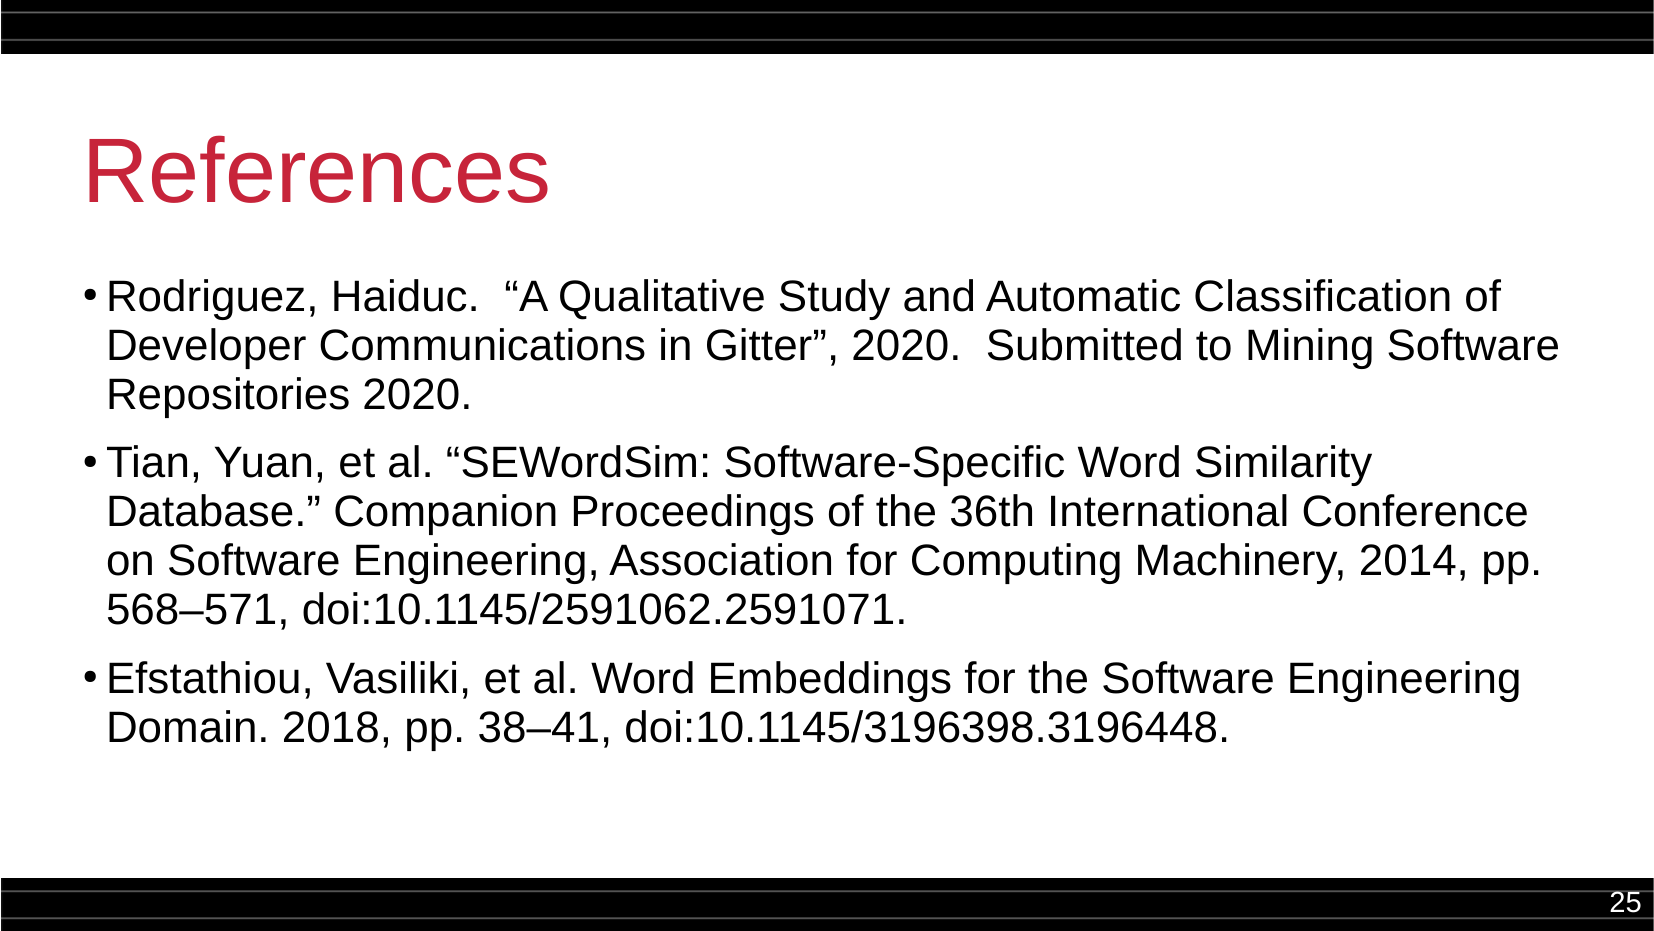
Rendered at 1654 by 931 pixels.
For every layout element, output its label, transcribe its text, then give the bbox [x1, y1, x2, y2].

title References [82, 92, 1571, 249]
list Rodriguez, Haiduc. “A Qualitative Study and Automatic Classification of Developer Communications in Gitter”, 2020. Submitted to Mining Software Repositories 2020. Tian, Yuan, et al. “SEWordSim: Software-Specific Word Similarity Database.” Companion Proceedings of the 36th International Conference on Software Engineering, Association for Computing Machinery, 2014, pp. 568–571, doi:10.1145/2591062.2591071. Efstathiou, Vasiliki, et al. Word Embeddings for the Software Engineering Domain. 2018, pp. 38–41, doi:10.1145/3196398.3196448. [82, 271, 1571, 758]
picture [1, 0, 1654, 54]
picture [1, 878, 1654, 931]
